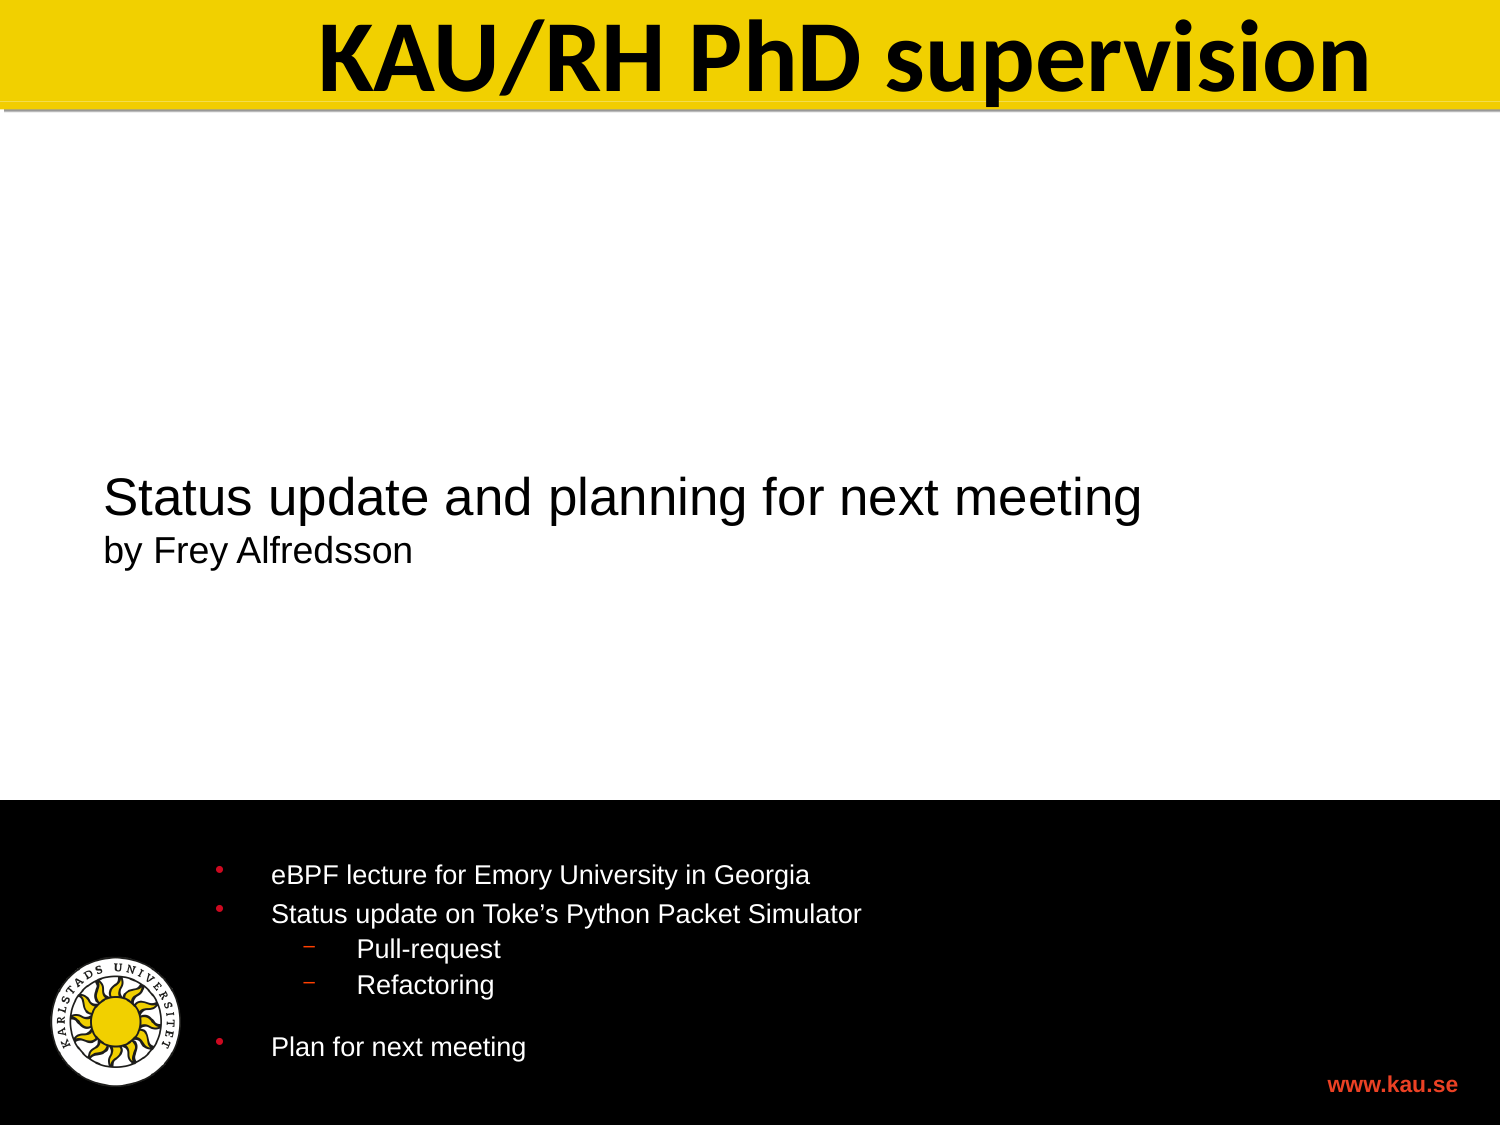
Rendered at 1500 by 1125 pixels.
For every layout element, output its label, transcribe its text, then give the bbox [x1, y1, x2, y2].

text_box Status update and planning for next meeting by Frey Alfredsson [88, 455, 1400, 579]
list eBPF lecture for Emory University in Georgia Status update on Toke’s Python Packet Simulator Pull-request Refactoring Plan for next meeting [200, 810, 1388, 1091]
picture [50, 948, 181, 1095]
title KAU/RH PhD supervision [112, 0, 1388, 102]
